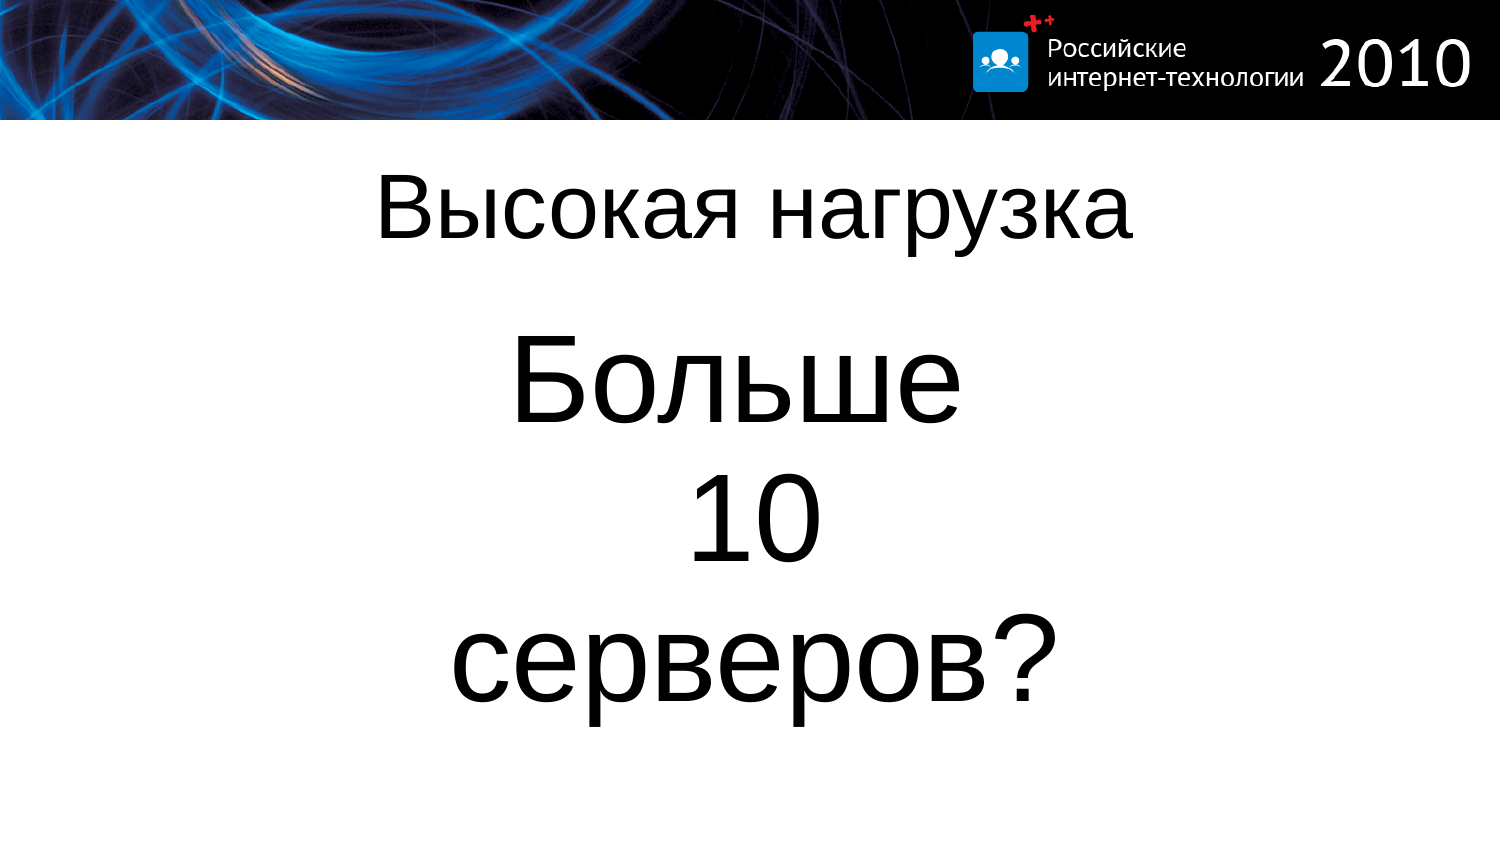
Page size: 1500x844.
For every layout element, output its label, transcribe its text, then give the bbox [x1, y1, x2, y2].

title Высокая нагрузка [79, 155, 1430, 258]
picture [0, 0, 1500, 120]
subtitle Больше 10 серверов? [79, 279, 1430, 758]
